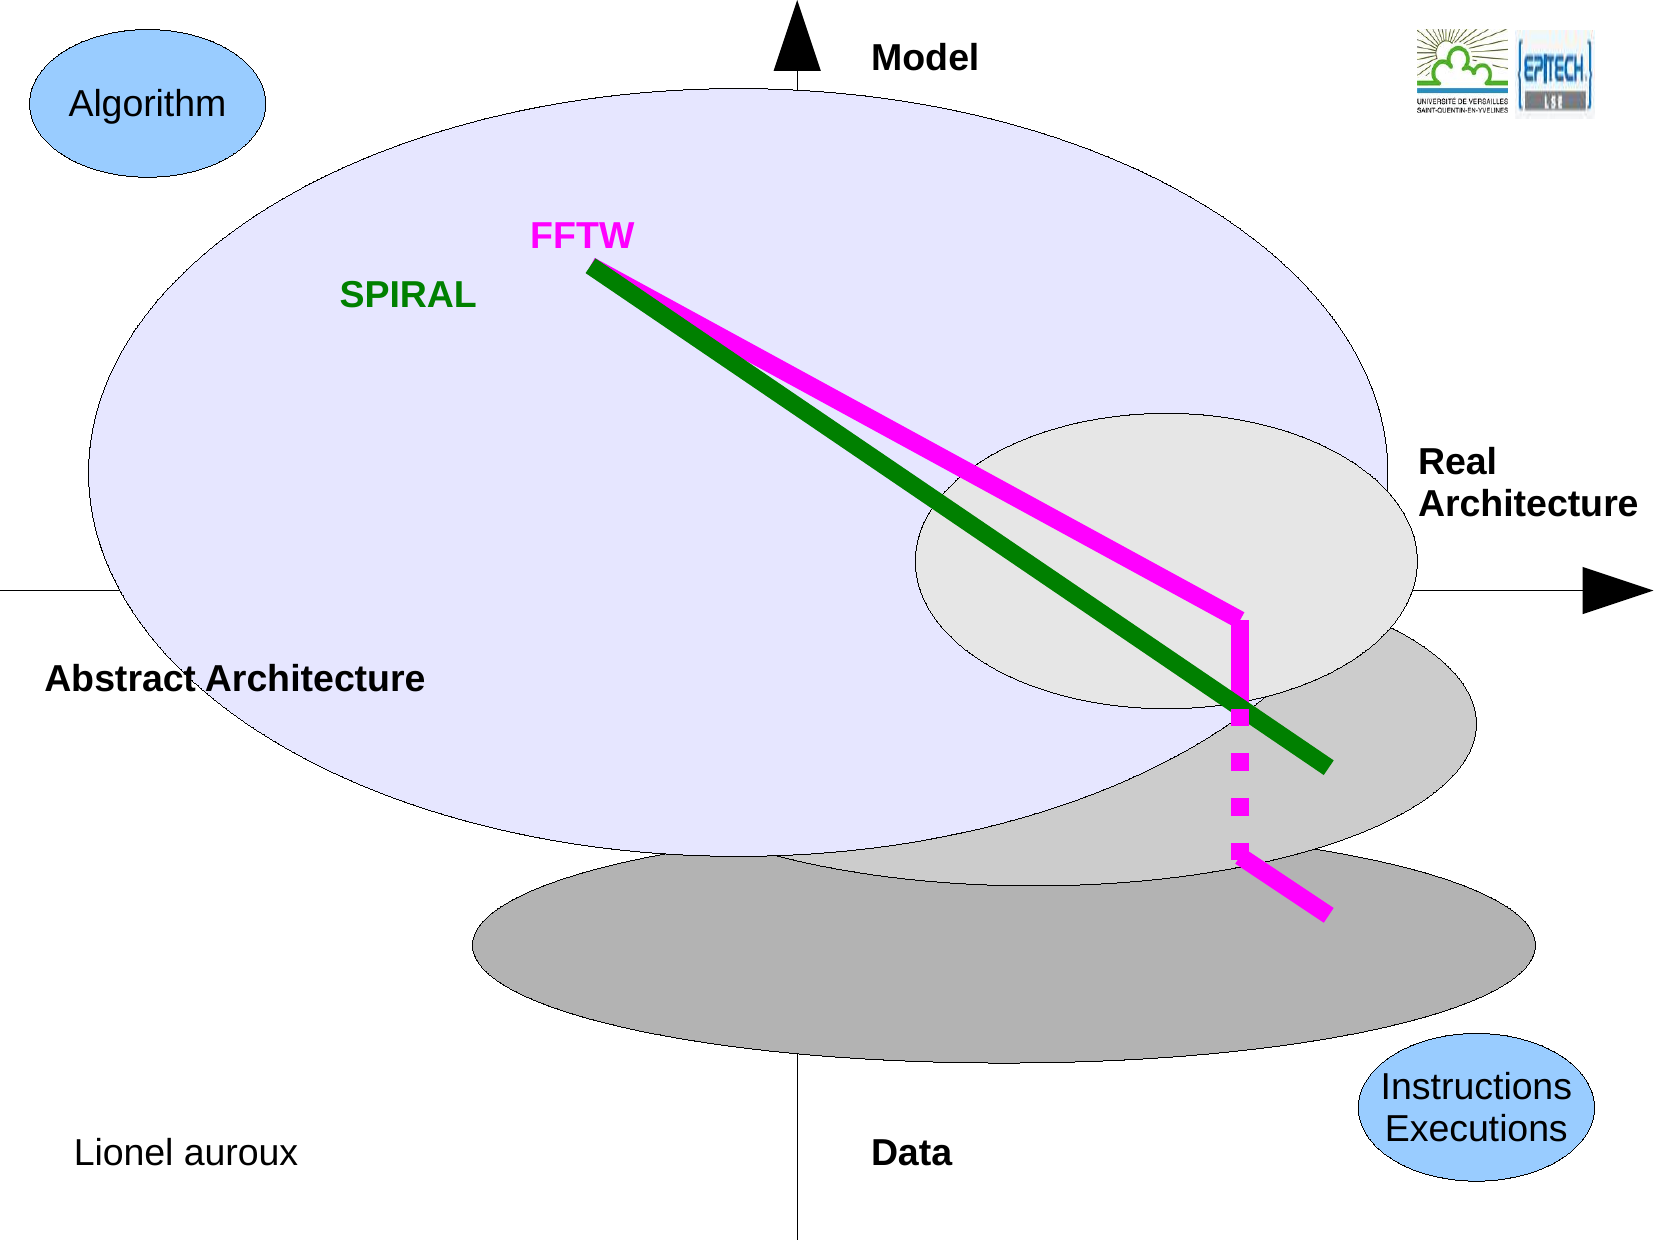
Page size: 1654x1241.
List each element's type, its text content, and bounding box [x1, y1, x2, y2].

text_box Lionel auroux [59, 1124, 313, 1182]
text_box [88, 88, 1536, 1064]
text_box Abstract Architecture [29, 649, 441, 707]
picture [1417, 29, 1508, 113]
text_box SPIRAL [324, 265, 502, 325]
text_box Algorithm [29, 29, 266, 178]
picture [1515, 30, 1595, 119]
text_box Data [856, 1124, 967, 1182]
text_box FFTW [515, 206, 650, 264]
text_box Instructions Executions [1358, 1033, 1595, 1182]
text_box Model [856, 29, 995, 87]
text_box Real Architecture [1403, 432, 1654, 532]
